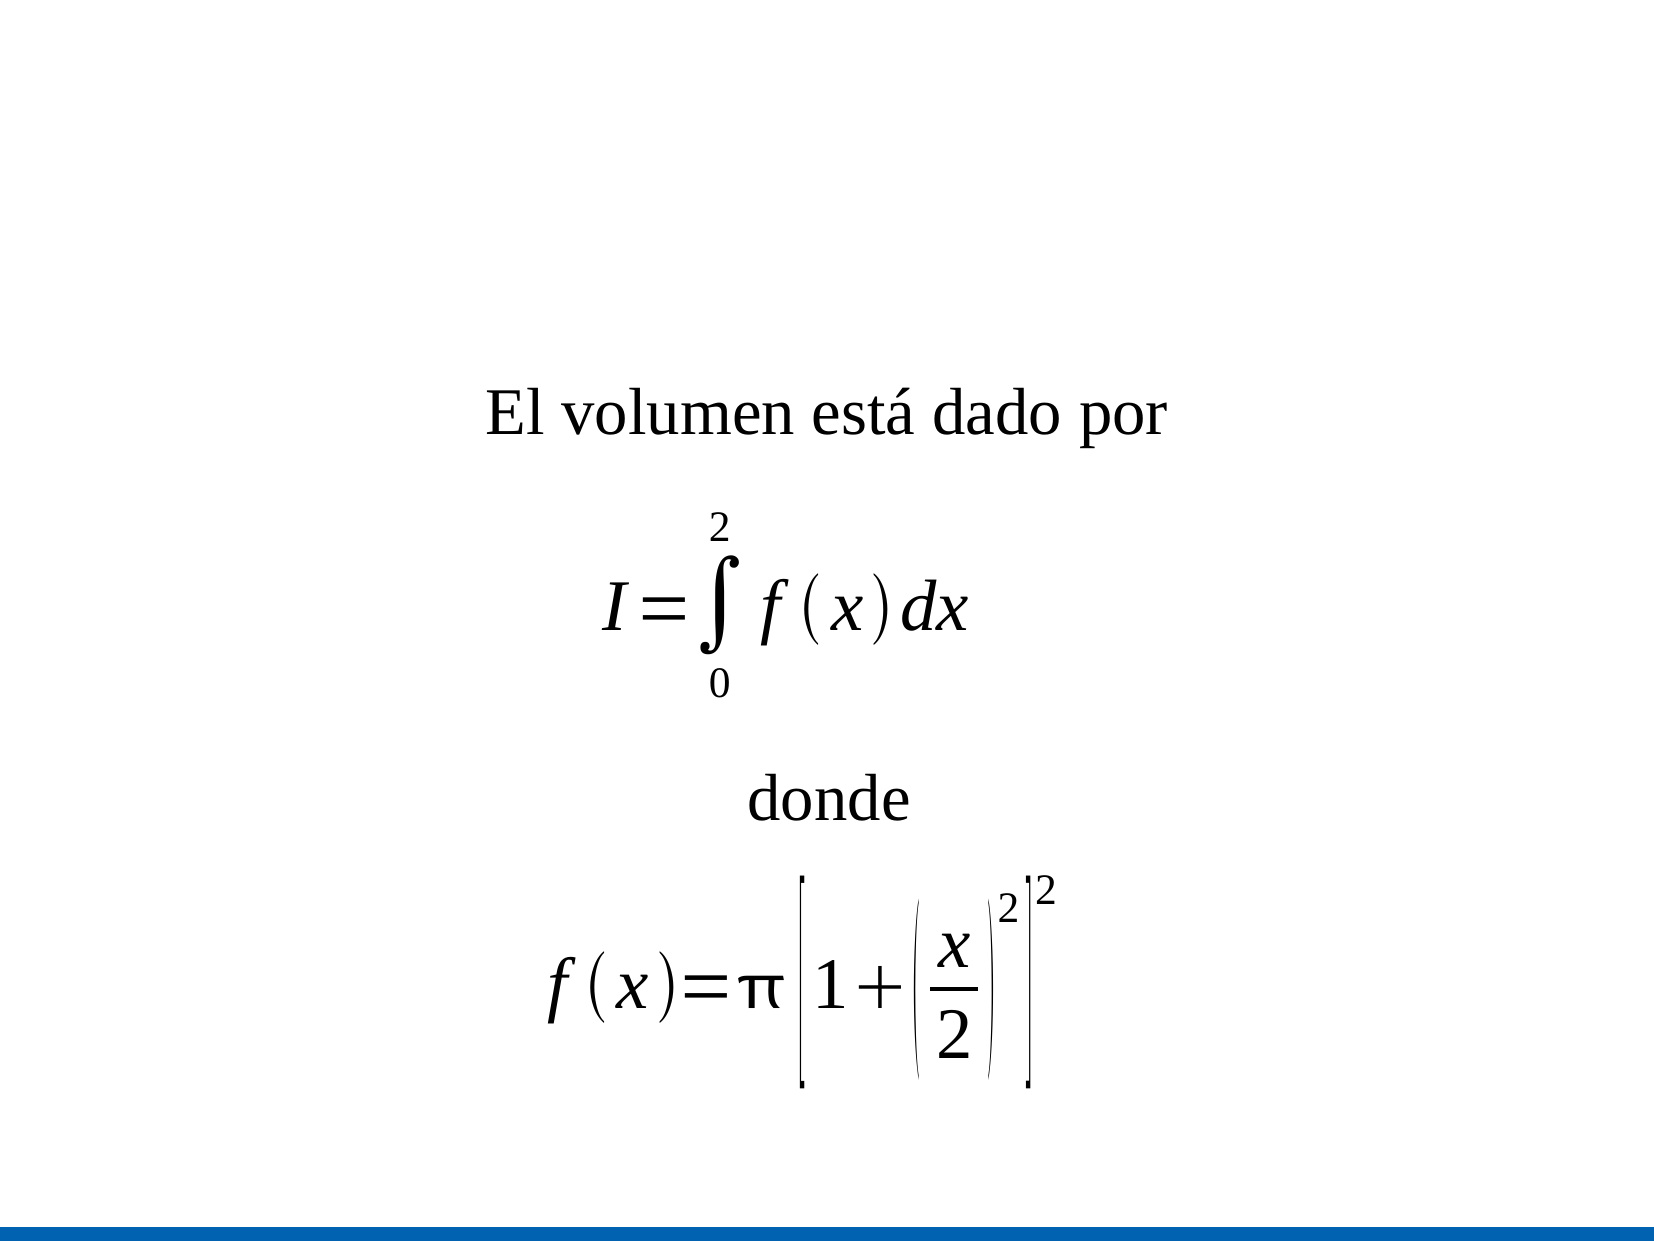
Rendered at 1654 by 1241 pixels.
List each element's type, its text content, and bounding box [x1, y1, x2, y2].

subtitle El volumen está dado por [121, 352, 1534, 473]
chart [537, 864, 1063, 1093]
chart [592, 501, 975, 708]
text_box donde [123, 738, 1536, 859]
